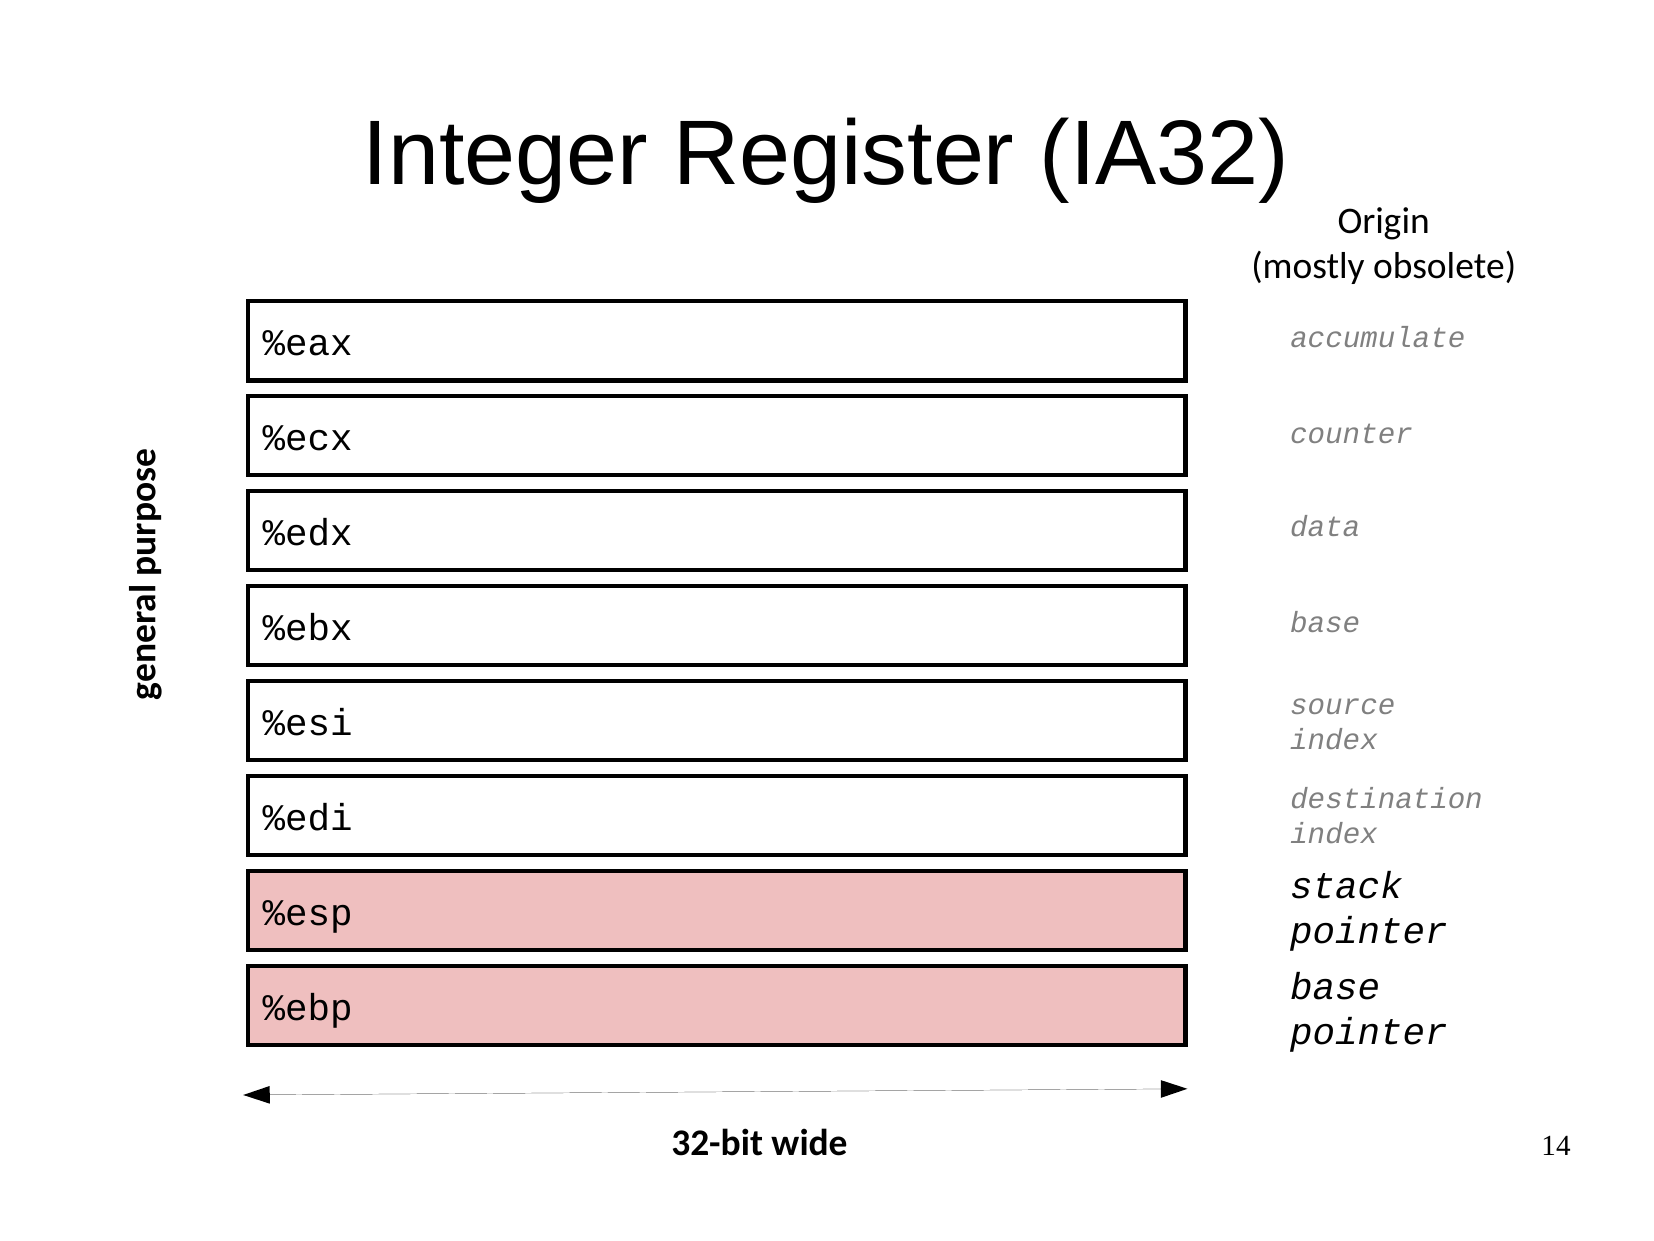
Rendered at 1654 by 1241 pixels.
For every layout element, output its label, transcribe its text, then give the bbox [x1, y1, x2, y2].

text_box %edi [247, 776, 1186, 856]
text_box %esi [247, 681, 1186, 761]
text_box %esp [247, 871, 1186, 951]
text_box data [1275, 499, 1376, 550]
text_box counter [1275, 406, 1428, 457]
text_box base [1275, 596, 1376, 647]
text_box source index [1275, 677, 1428, 763]
text_box destination index [1275, 772, 1498, 858]
text_box %ecx [247, 396, 1186, 476]
text_box %edx [247, 491, 1186, 571]
text_box Origin (mostly obsolete) [1236, 189, 1531, 294]
text_box general purpose [110, 433, 171, 716]
text_box %eax [247, 301, 1186, 381]
text_box accumulate [1275, 310, 1481, 361]
text_box %ebp [247, 966, 1186, 1046]
text_box base pointer [1275, 954, 1463, 1060]
text_box %ebx [247, 586, 1186, 666]
text_box stack pointer [1275, 853, 1463, 954]
title Integer Register (IA32) [82, 49, 1571, 257]
text_box 32-bit wide [656, 1110, 863, 1170]
